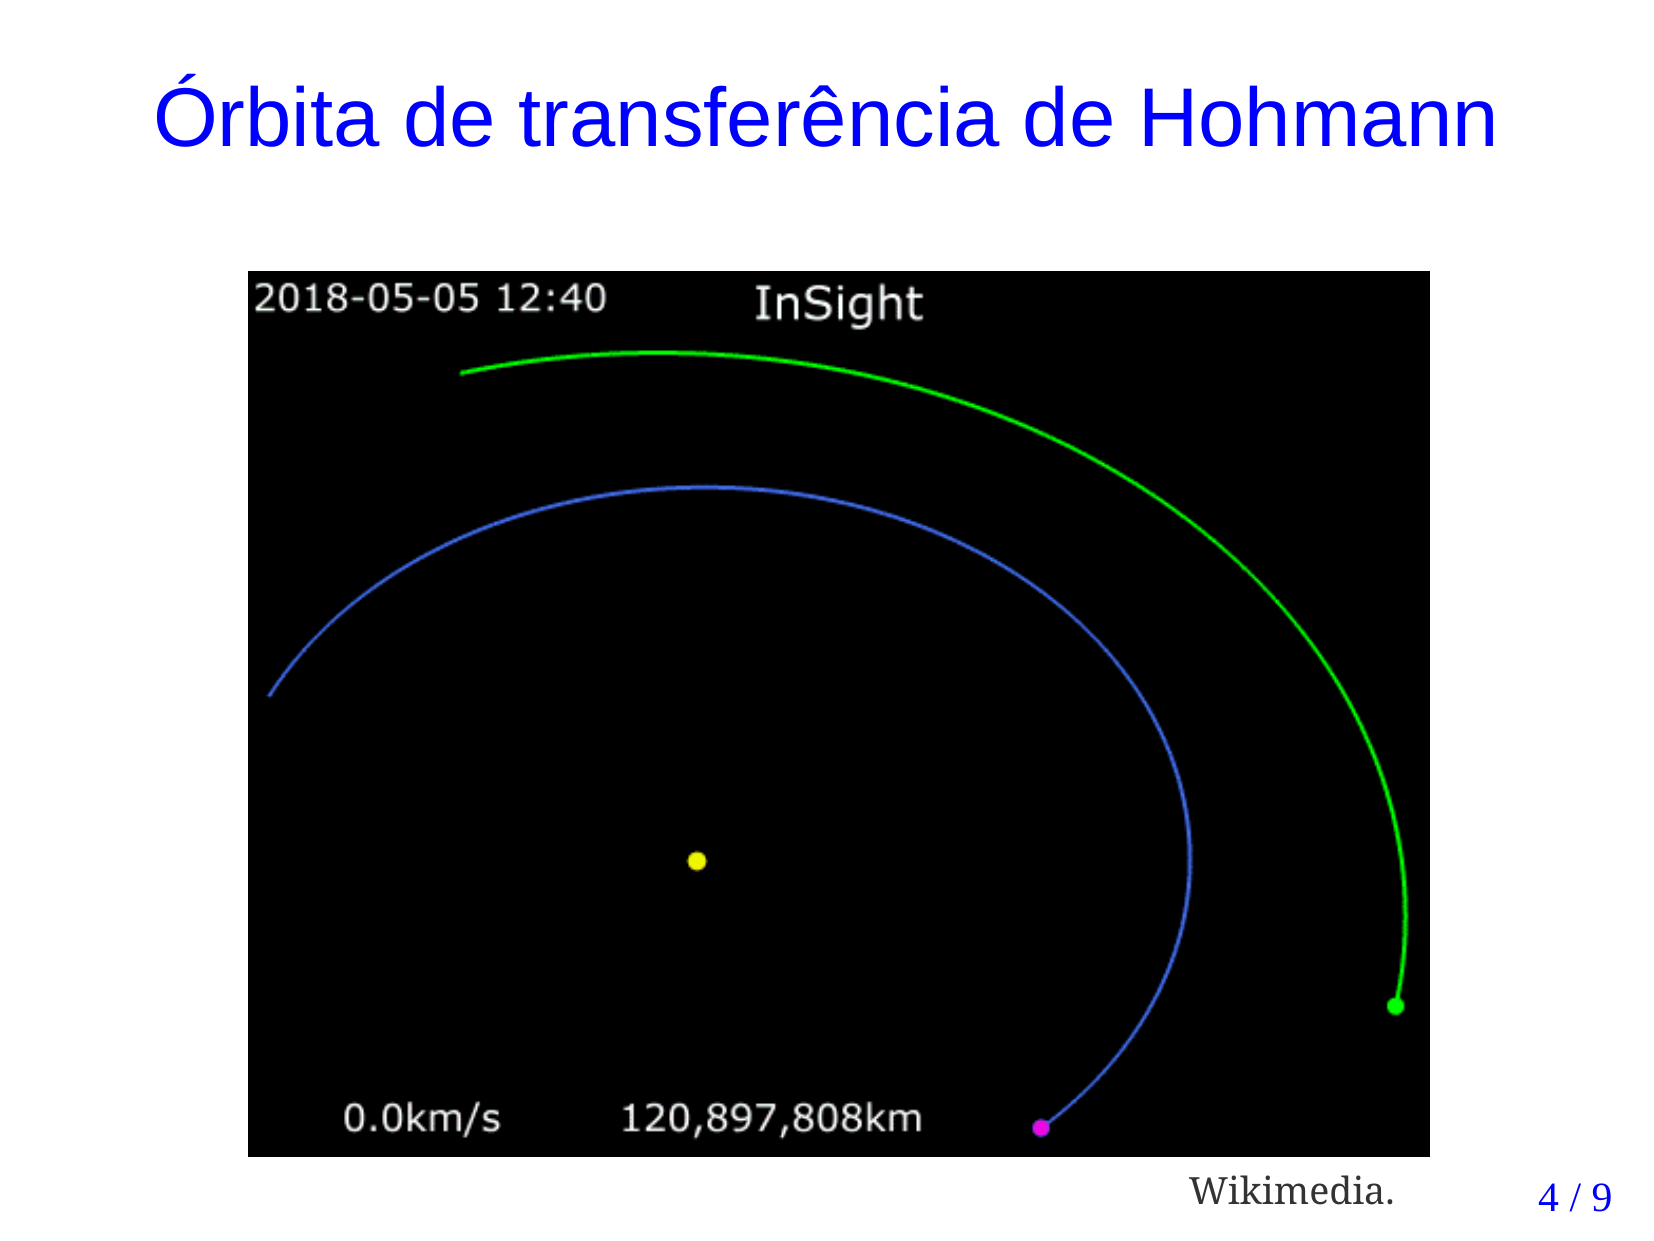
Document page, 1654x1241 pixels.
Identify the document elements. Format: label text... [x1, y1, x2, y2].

title Órbita de transferência de Hohmann [88, 59, 1565, 178]
text_box Wikimedia. [1173, 1157, 1430, 1216]
picture [248, 271, 1430, 1158]
